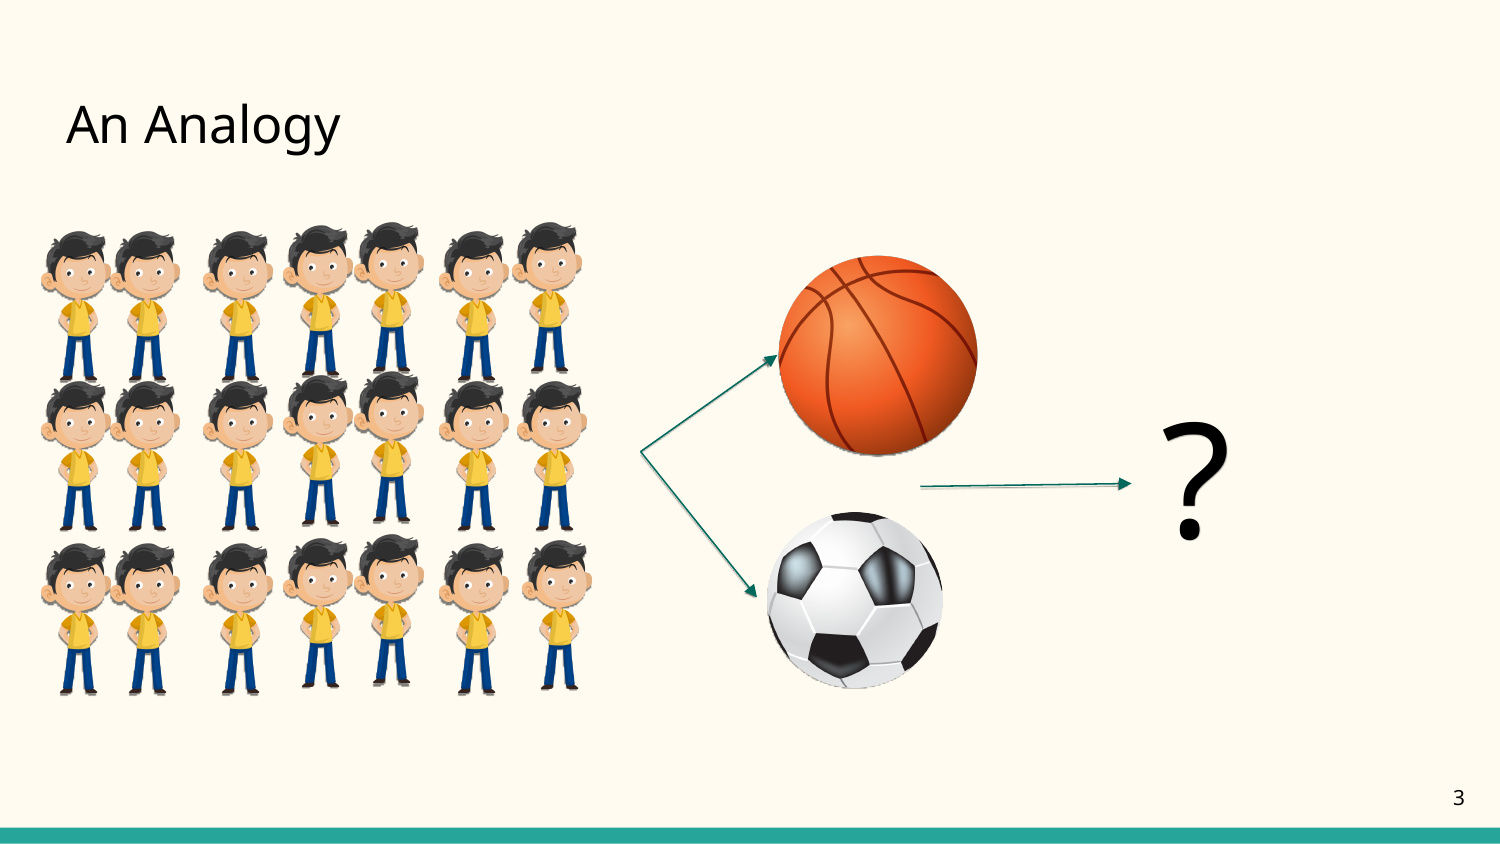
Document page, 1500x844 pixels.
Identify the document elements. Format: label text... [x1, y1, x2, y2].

slide_number <number> [1389, 764, 1480, 830]
title An Analogy [51, 72, 1449, 174]
text_box ? [1146, 363, 1368, 586]
picture [777, 254, 979, 456]
picture [757, 497, 952, 698]
picture [0, 204, 646, 704]
